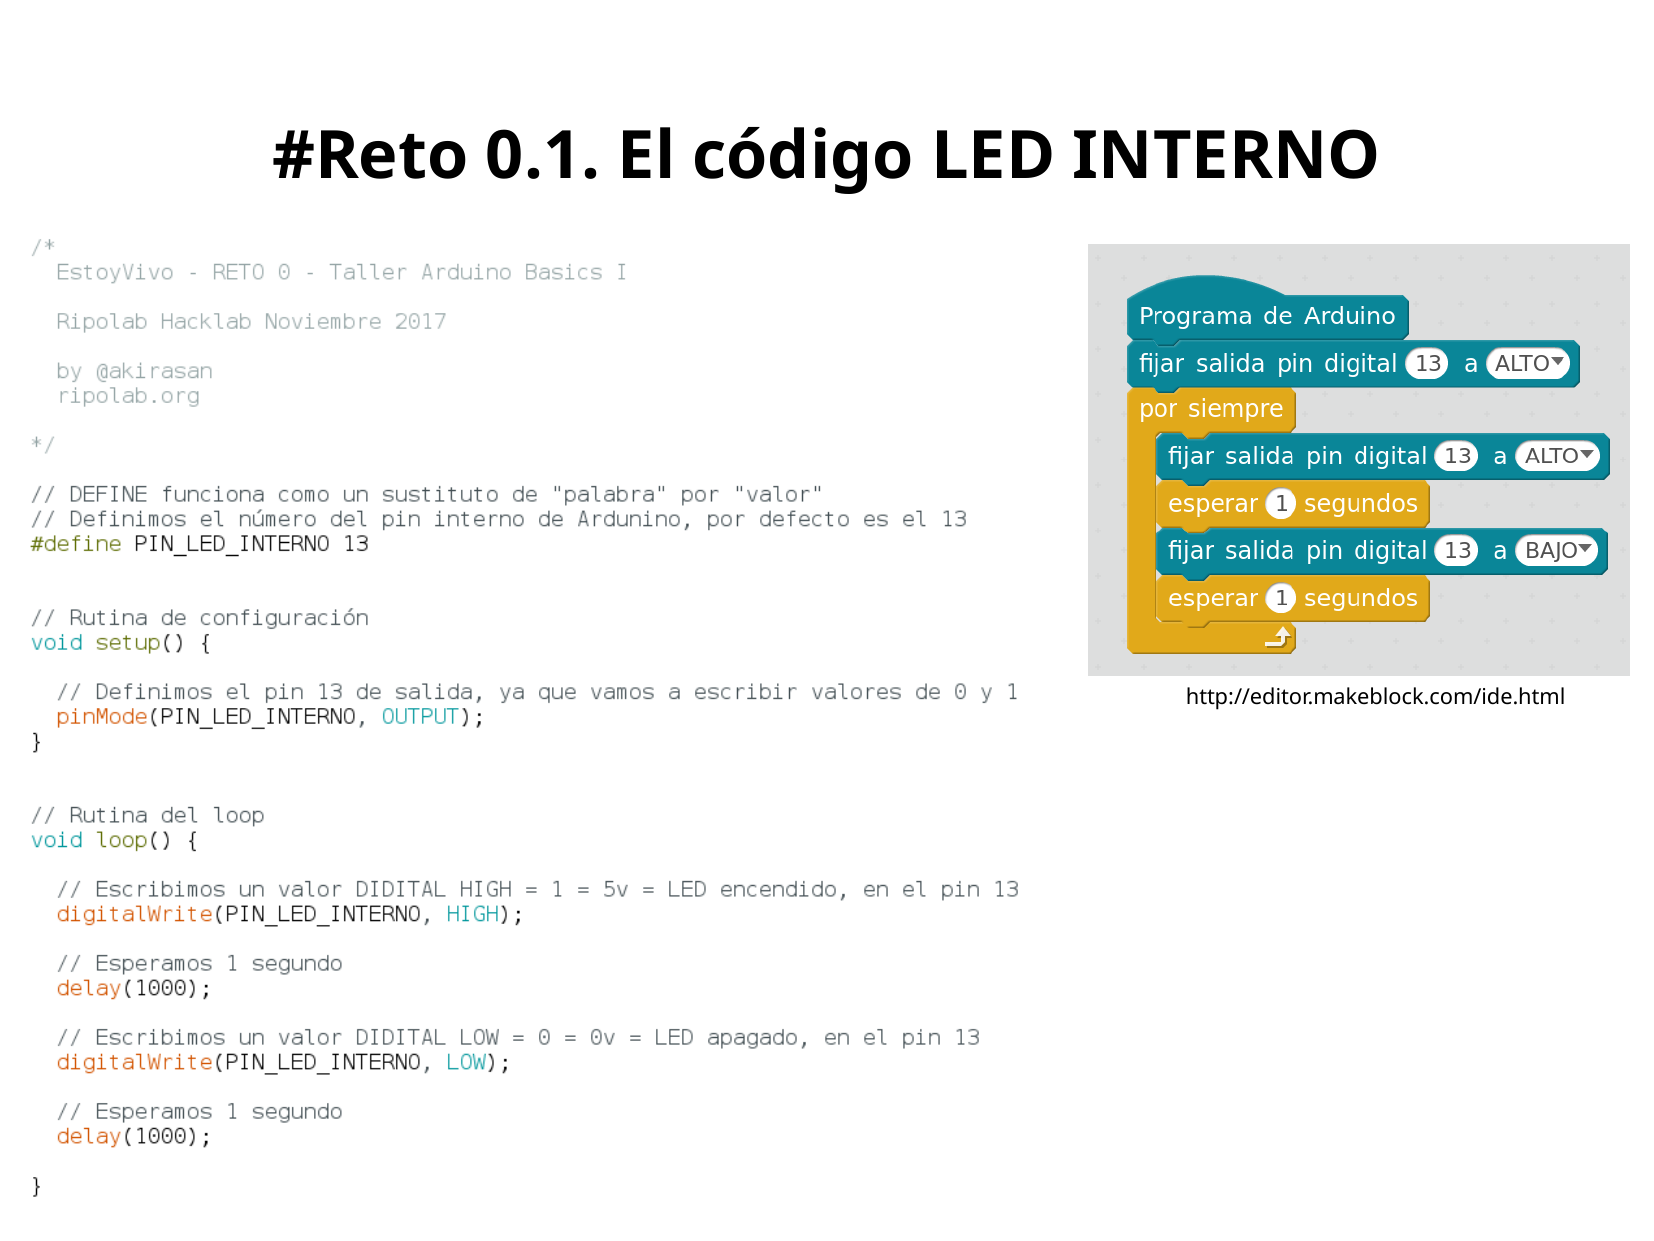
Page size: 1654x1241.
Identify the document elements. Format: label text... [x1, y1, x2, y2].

text_box http://editor.makeblock.com/ide.html [1171, 674, 1624, 714]
title #Reto 0.1. El código LED INTERNO [82, 49, 1571, 257]
picture [23, 212, 1040, 1215]
picture [1088, 244, 1630, 676]
